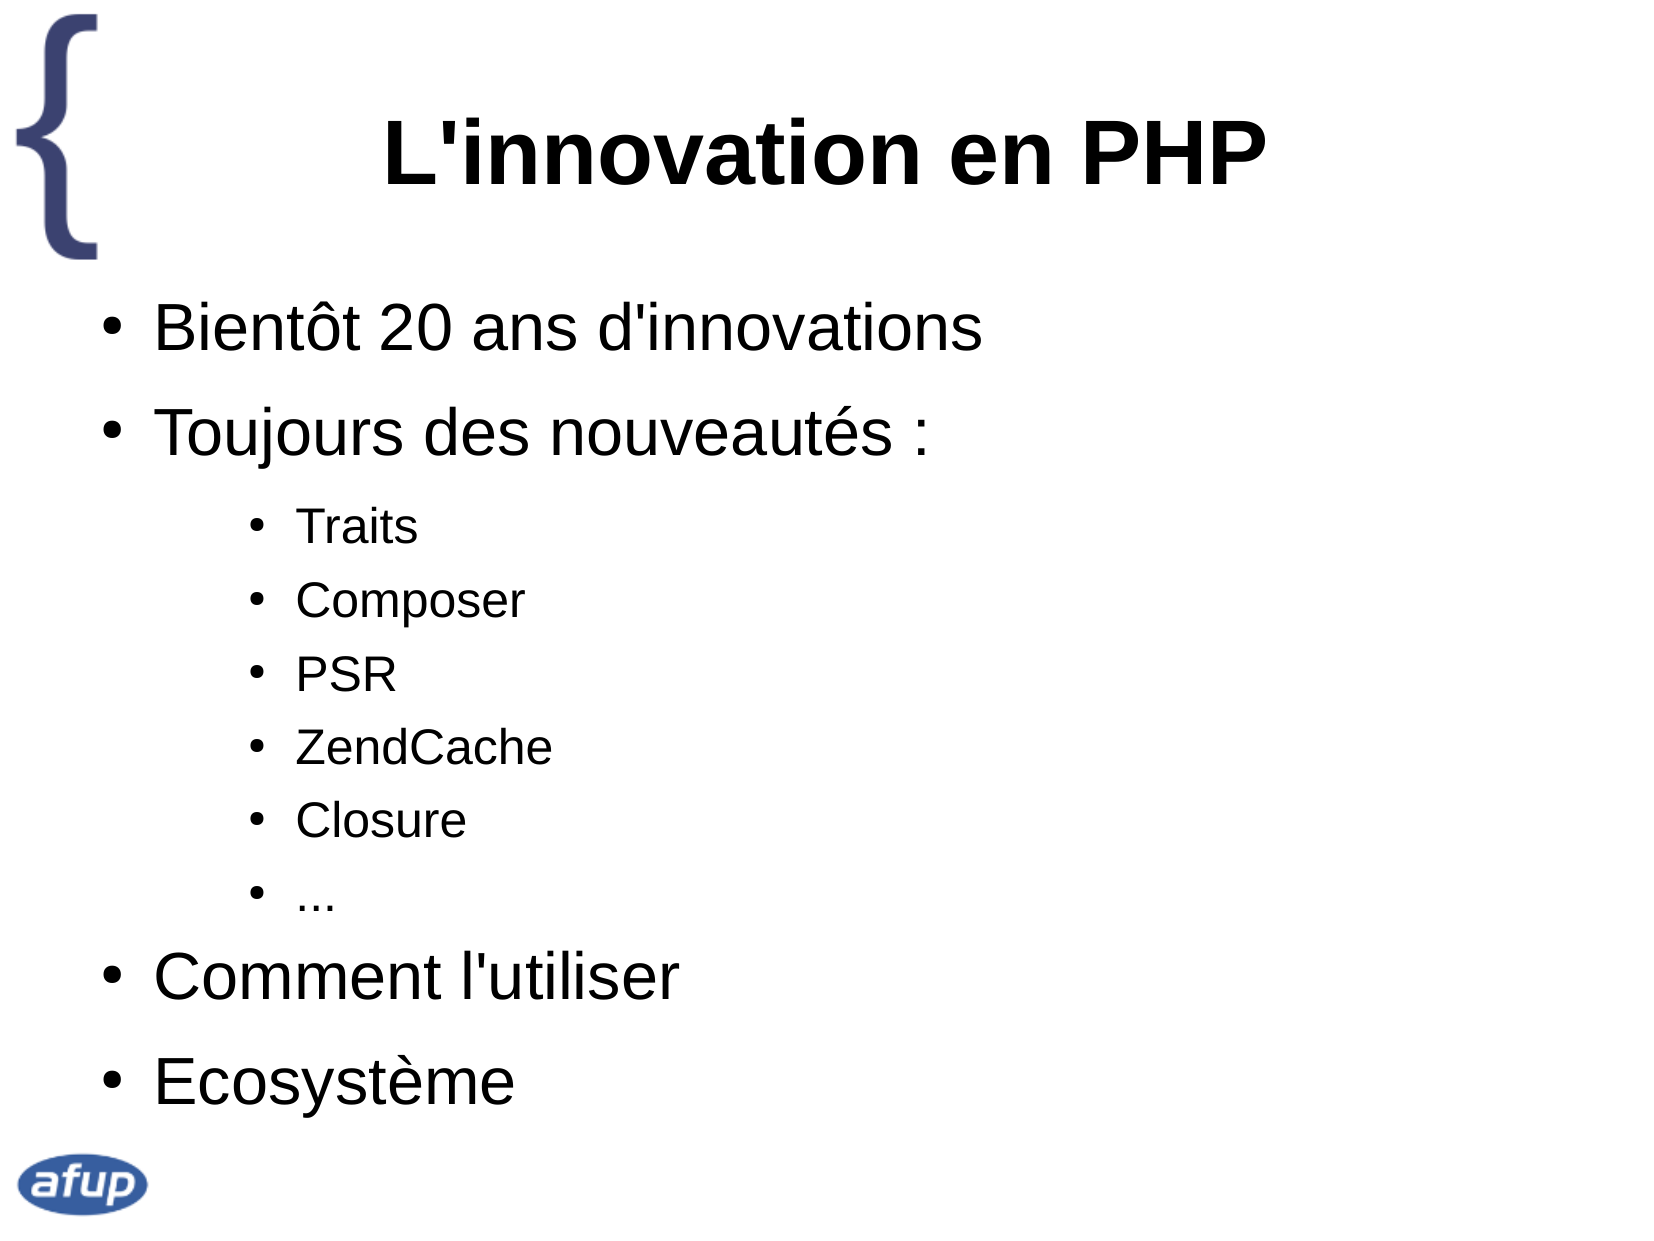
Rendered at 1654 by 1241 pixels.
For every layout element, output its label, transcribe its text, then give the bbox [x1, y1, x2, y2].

list Bientôt 20 ans d'innovations Toujours des nouveautés : Traits Composer PSR ZendCache Closure ... Comment l'utiliser Ecosystème [82, 290, 1571, 1119]
picture [6, 5, 125, 274]
title L'innovation en PHP [125, 49, 1571, 257]
picture [11, 1139, 158, 1228]
